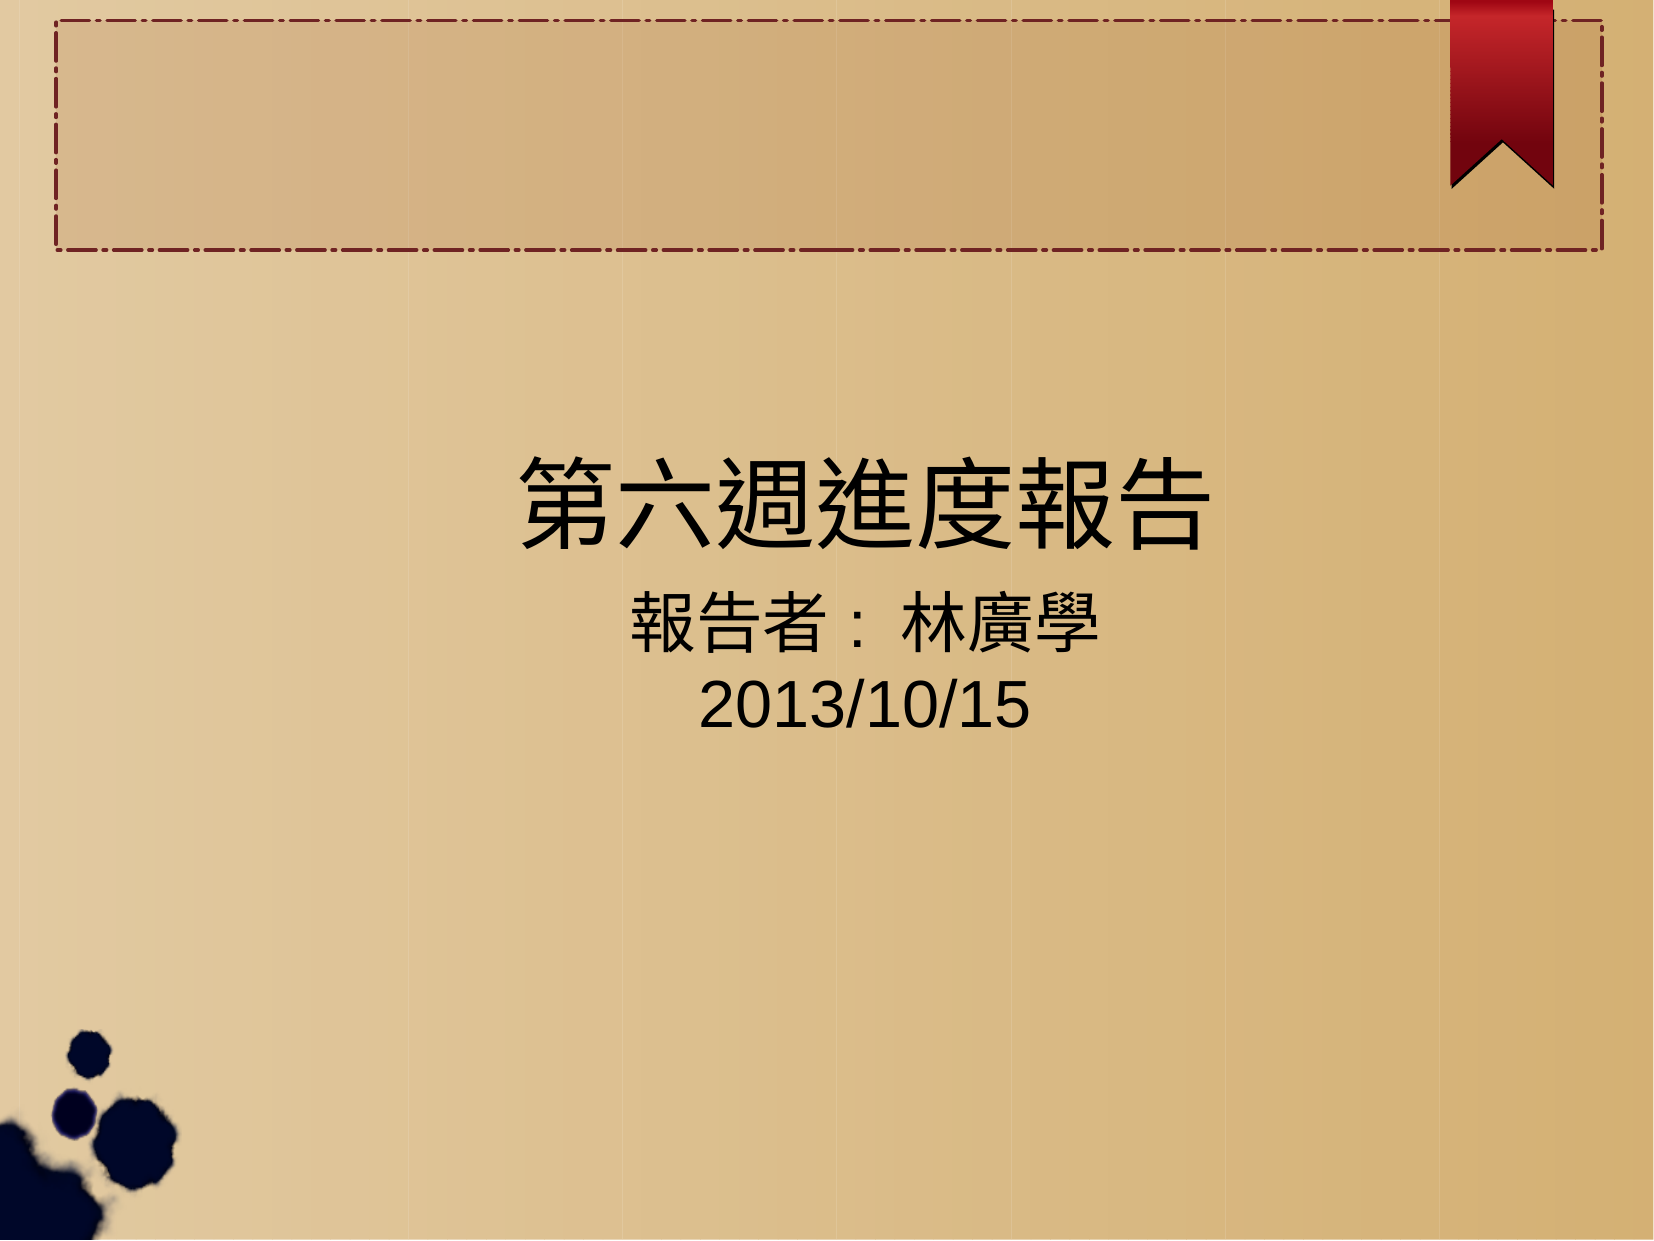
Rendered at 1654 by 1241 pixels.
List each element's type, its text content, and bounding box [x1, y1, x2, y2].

subtitle 第六週進度報告 報告者: 林廣學 2013/10/15 [200, 91, 1530, 1075]
